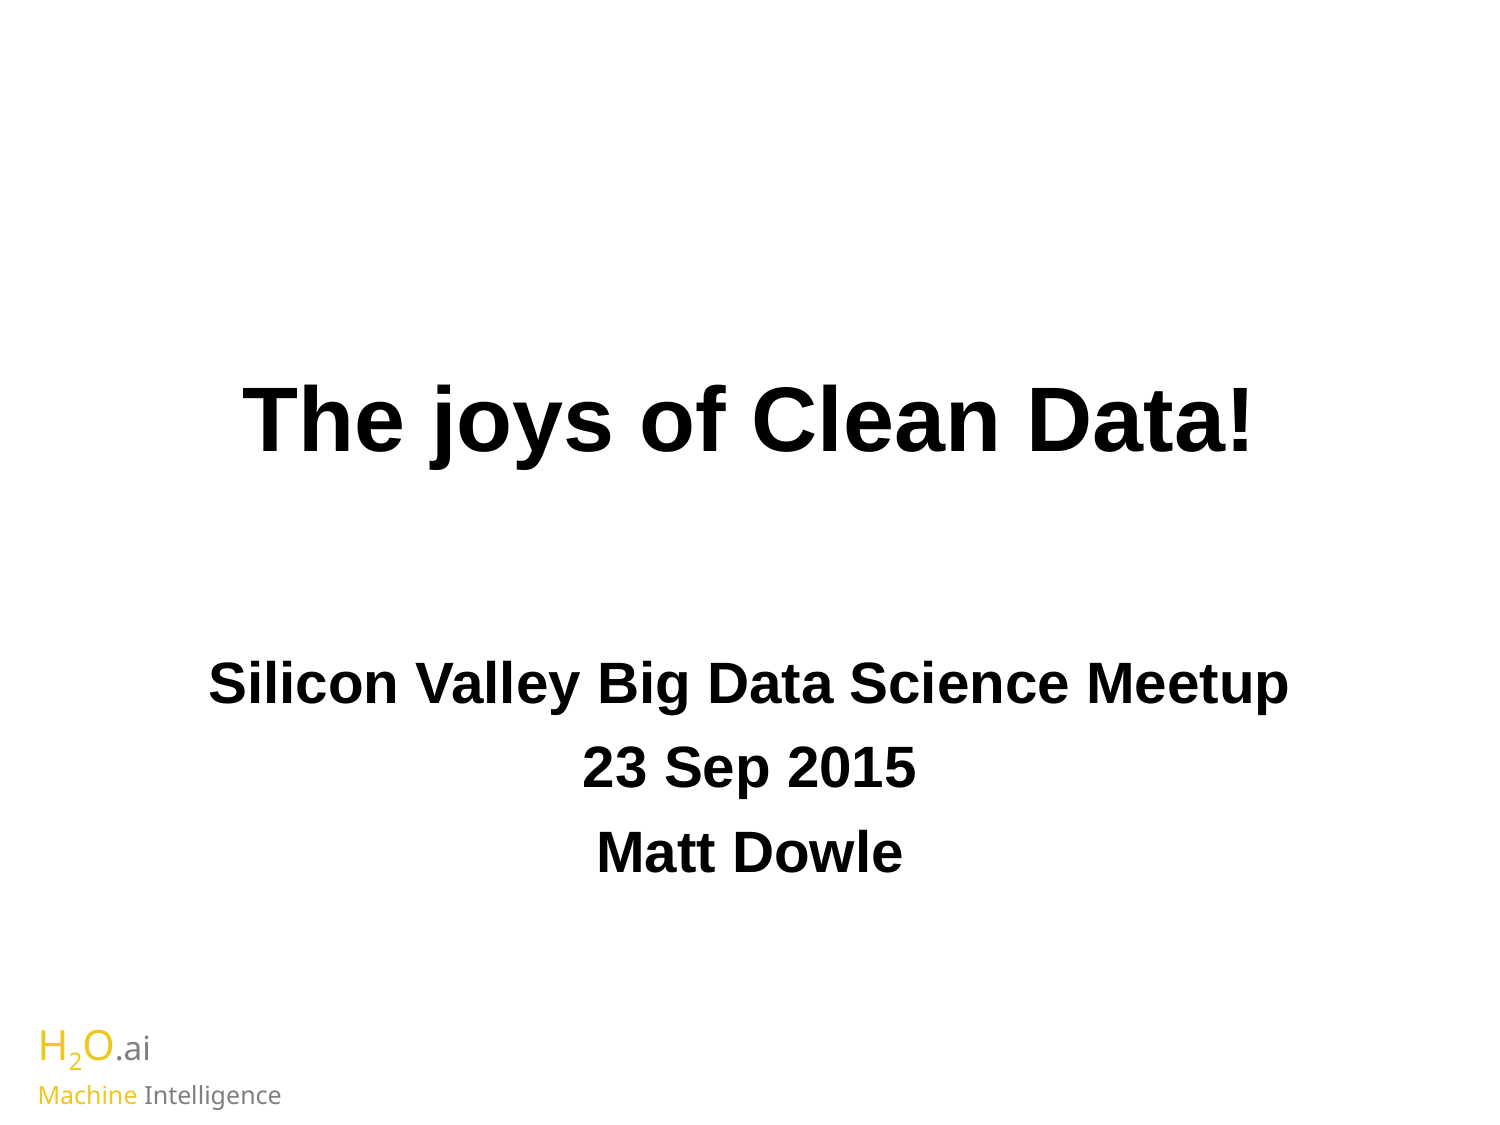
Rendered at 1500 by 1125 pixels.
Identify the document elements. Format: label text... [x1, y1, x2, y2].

list Silicon Valley Big Data Science Meetup 23 Sep 2015 Matt Dowle [120, 637, 1381, 925]
title The joys of Clean Data! [112, 349, 1388, 591]
